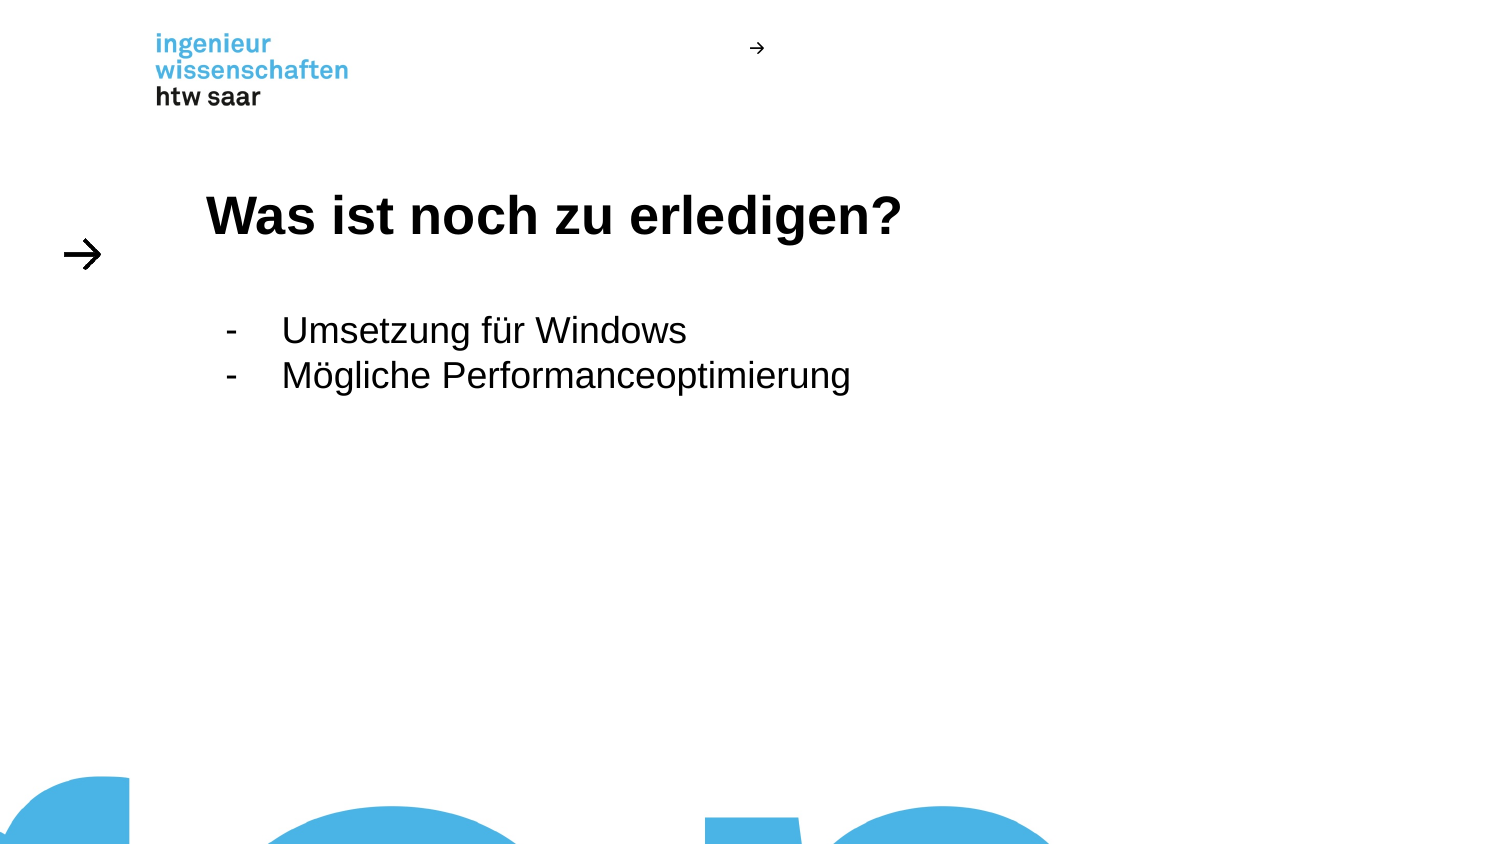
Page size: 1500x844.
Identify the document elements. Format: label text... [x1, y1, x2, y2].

list Umsetzung für Windows Mögliche Performanceoptimierung [200, 300, 1271, 744]
title Was ist noch zu erledigen? [200, 174, 1271, 290]
picture [0, 0, 1125, 844]
